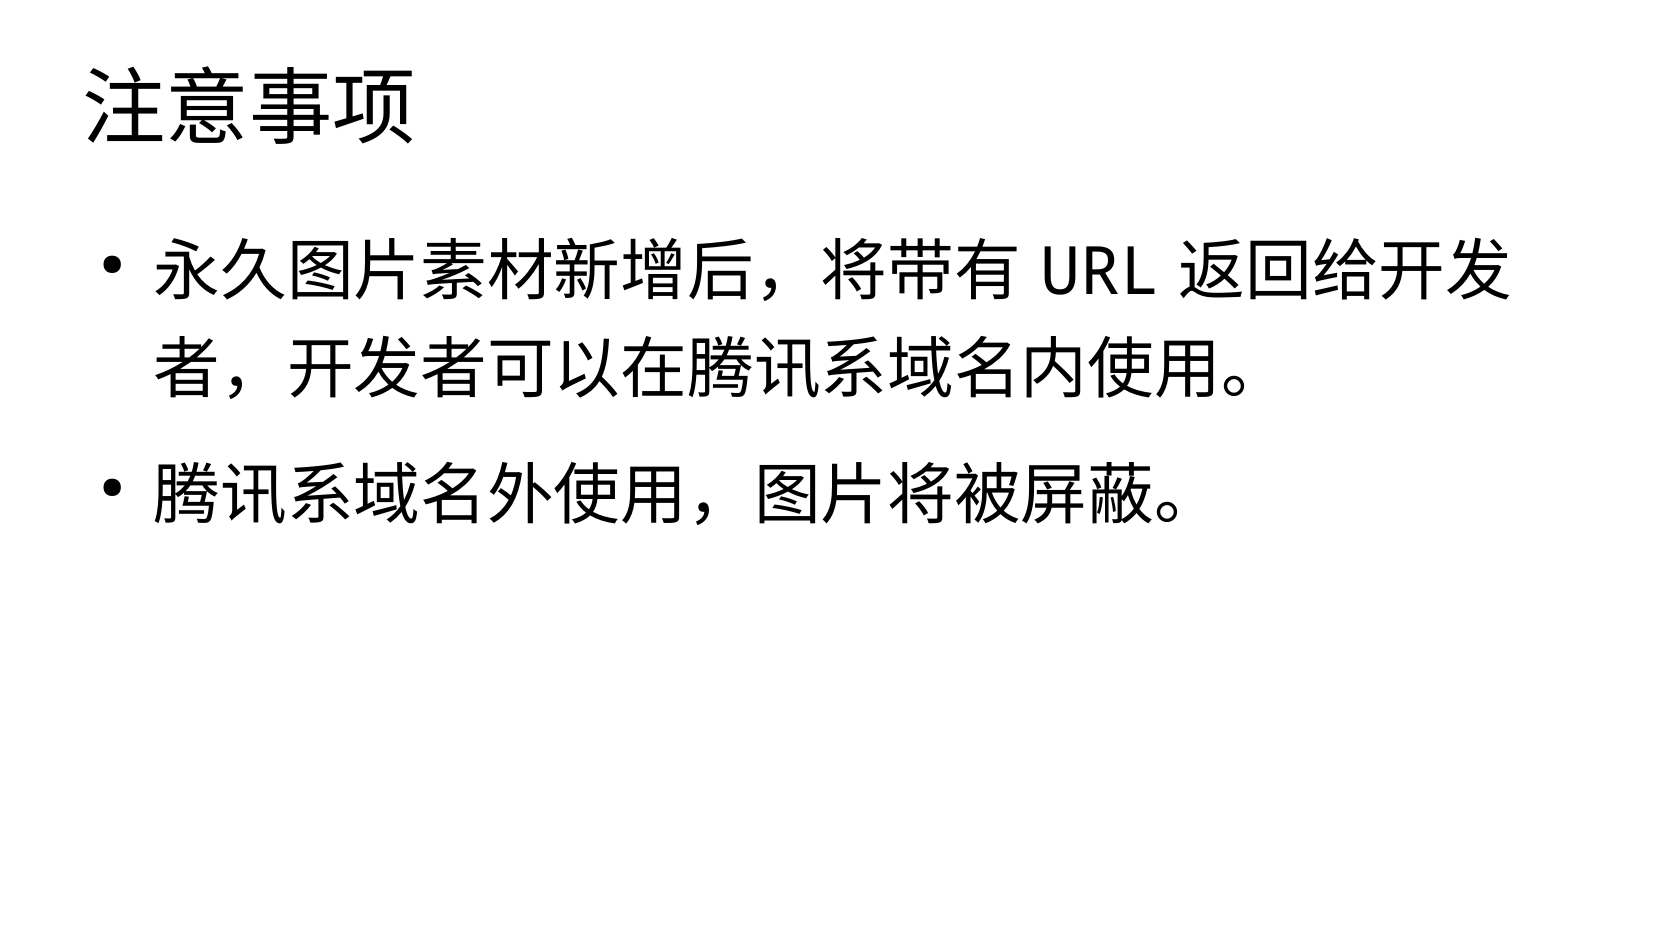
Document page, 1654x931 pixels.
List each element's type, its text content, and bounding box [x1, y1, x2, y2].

list 永久图片素材新增后，将带有URL返回给开发者，开发者可以在腾讯系域名内使用。 腾讯系域名外使用，图片将被屏蔽。 [82, 217, 1571, 875]
title 注意事项 [82, 37, 1571, 166]
